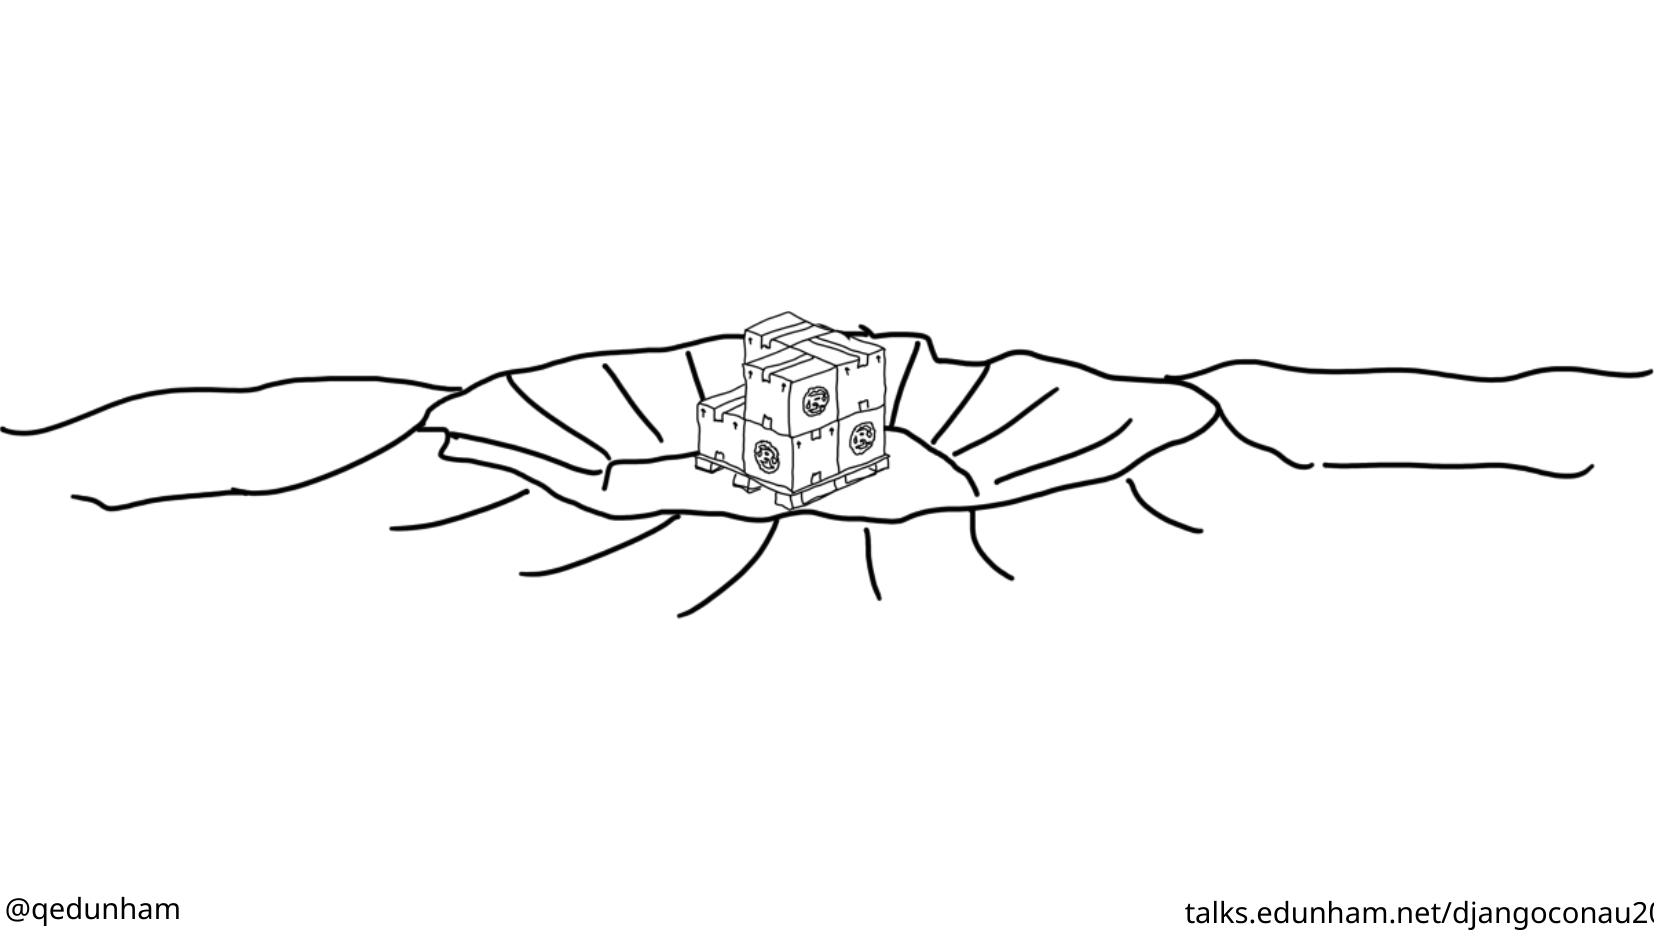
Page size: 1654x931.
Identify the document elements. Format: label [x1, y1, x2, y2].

picture [0, 311, 1654, 619]
